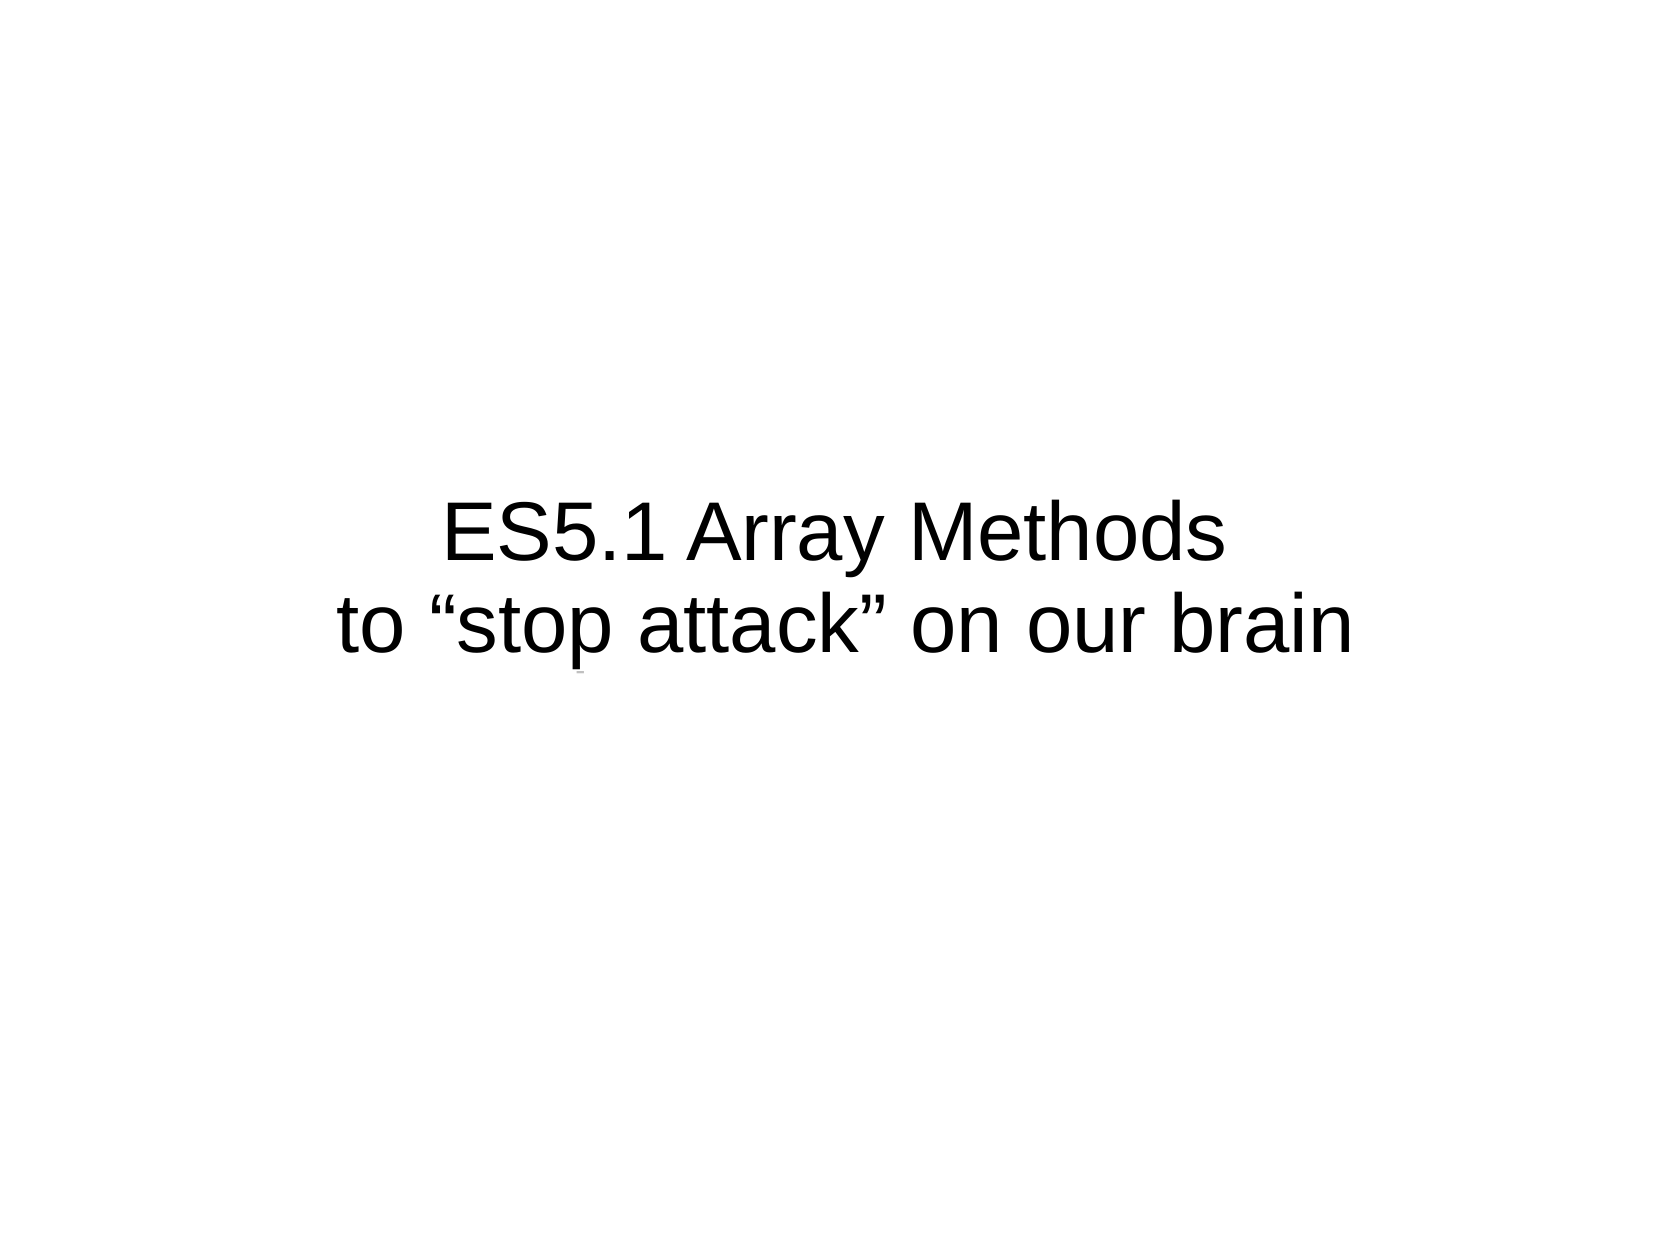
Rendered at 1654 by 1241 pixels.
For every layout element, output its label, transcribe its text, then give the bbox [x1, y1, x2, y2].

subtitle ES5.1 Array Methods to “stop attack” on our brain [101, 135, 1591, 1096]
